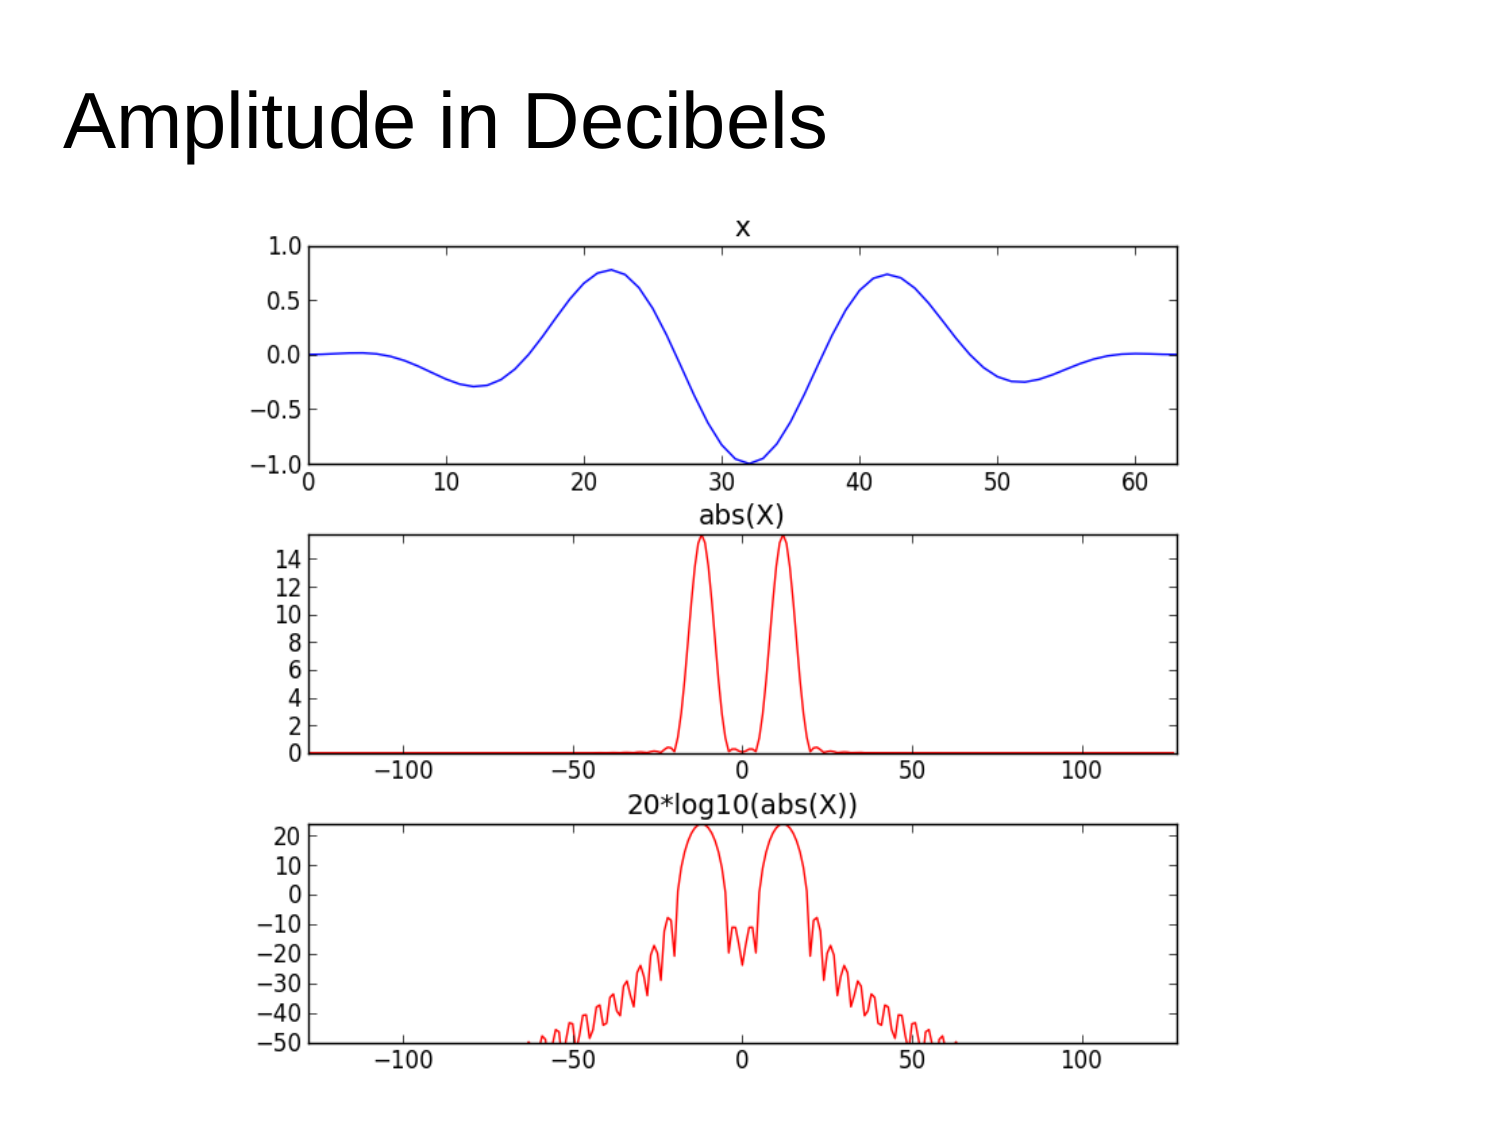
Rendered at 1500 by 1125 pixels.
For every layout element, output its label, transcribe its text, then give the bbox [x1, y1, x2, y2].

title Amplitude in Decibels [63, 27, 1414, 215]
picture [168, 215, 1289, 1125]
